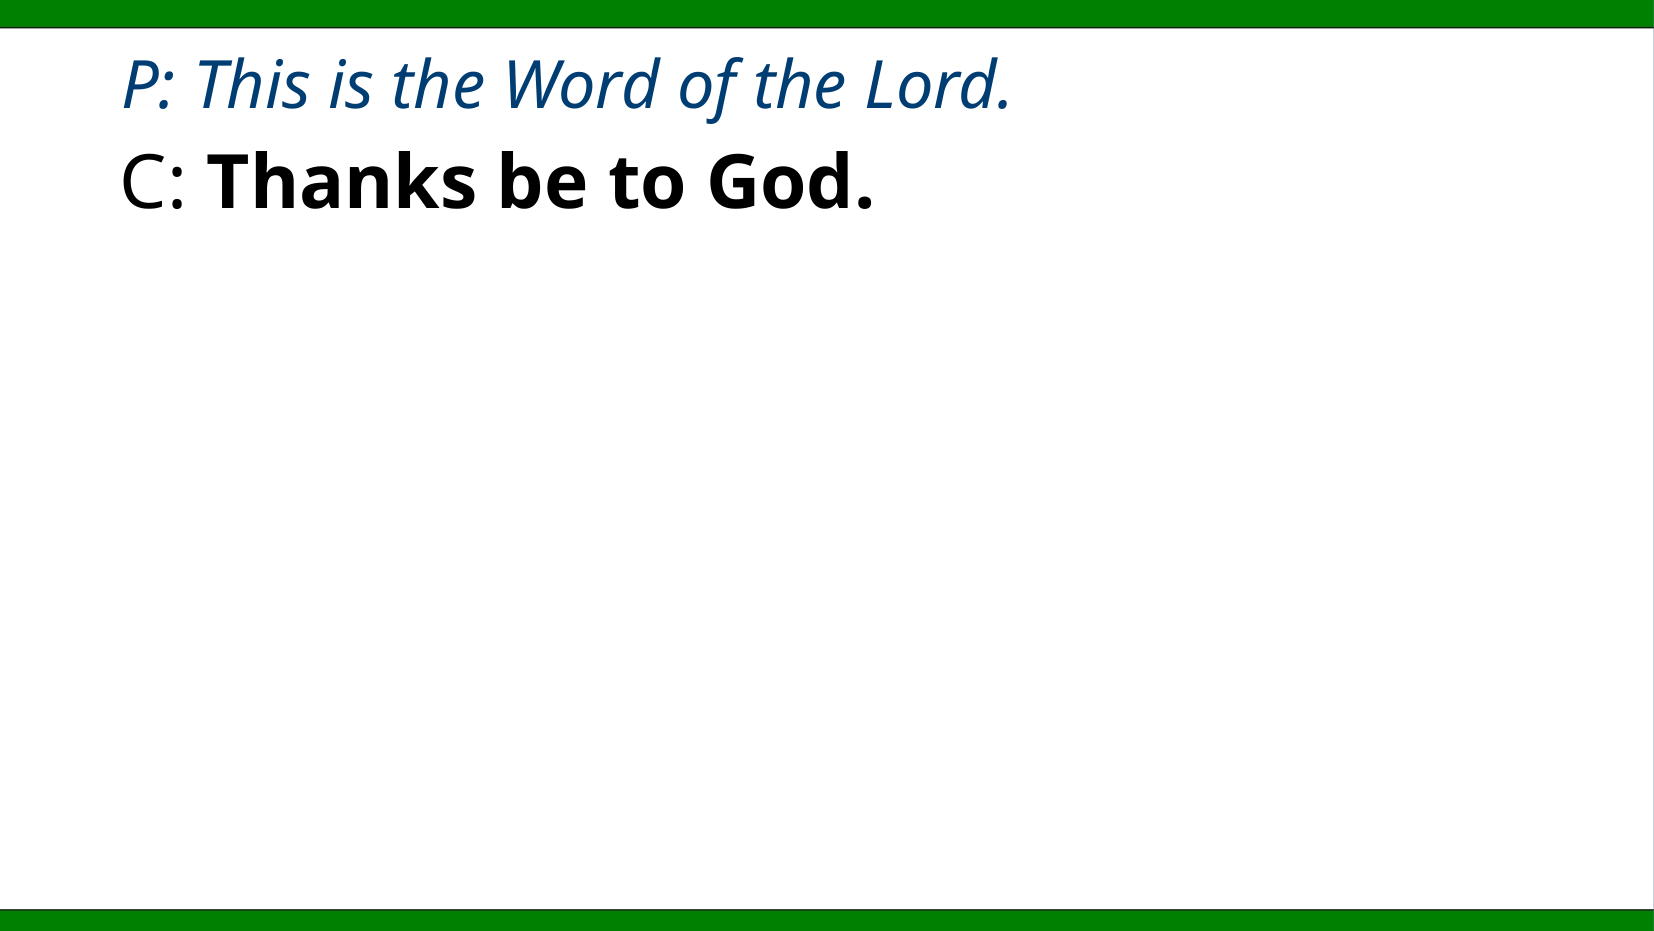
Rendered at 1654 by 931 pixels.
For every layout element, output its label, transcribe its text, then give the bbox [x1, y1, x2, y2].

picture [0, 0, 1654, 931]
text_box P: This is the Word of the Lord. C: Thanks be to God. [105, 30, 1546, 256]
